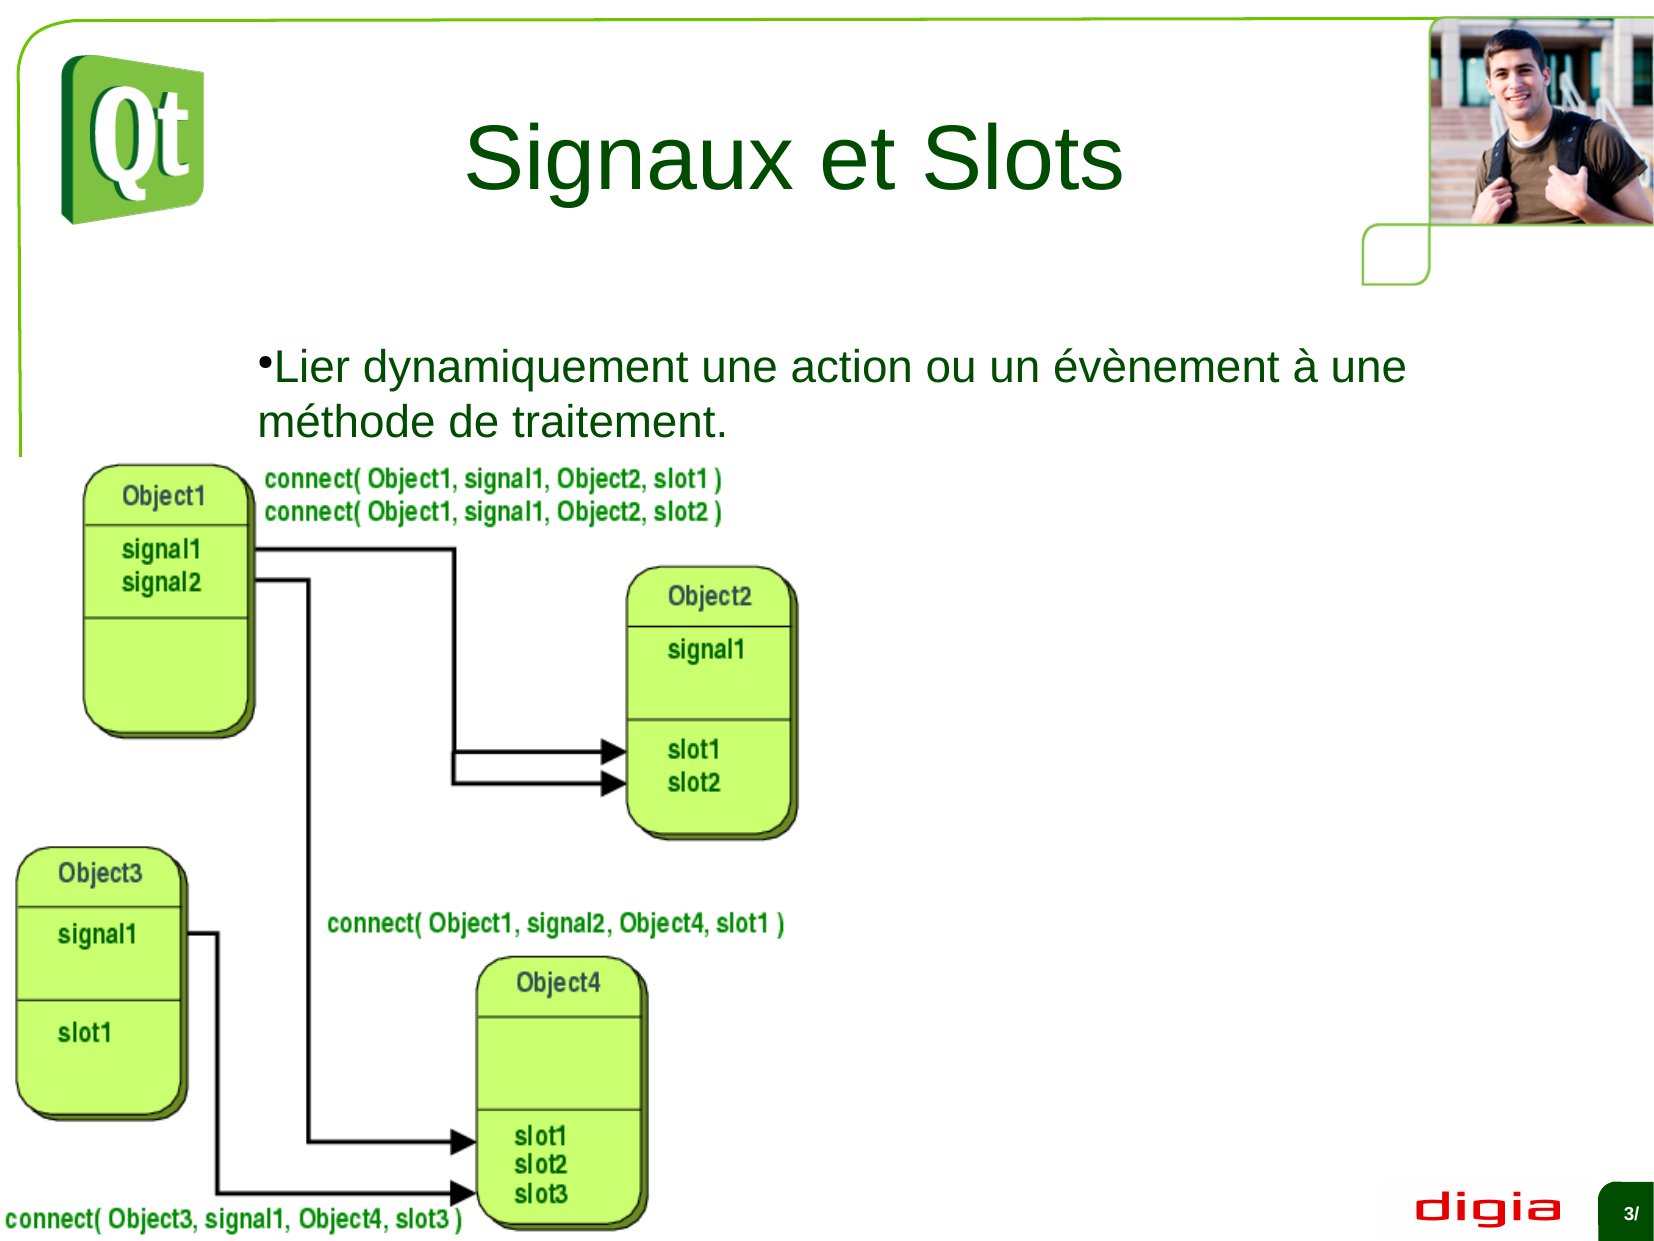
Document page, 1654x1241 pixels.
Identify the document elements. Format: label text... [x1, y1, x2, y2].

list Lier dynamiquement une action ou un évènement à une méthode de traitement. [257, 336, 1577, 1156]
picture [1338, 5, 1654, 306]
title Signaux et Slots [257, 49, 1333, 257]
picture [0, 457, 807, 1241]
